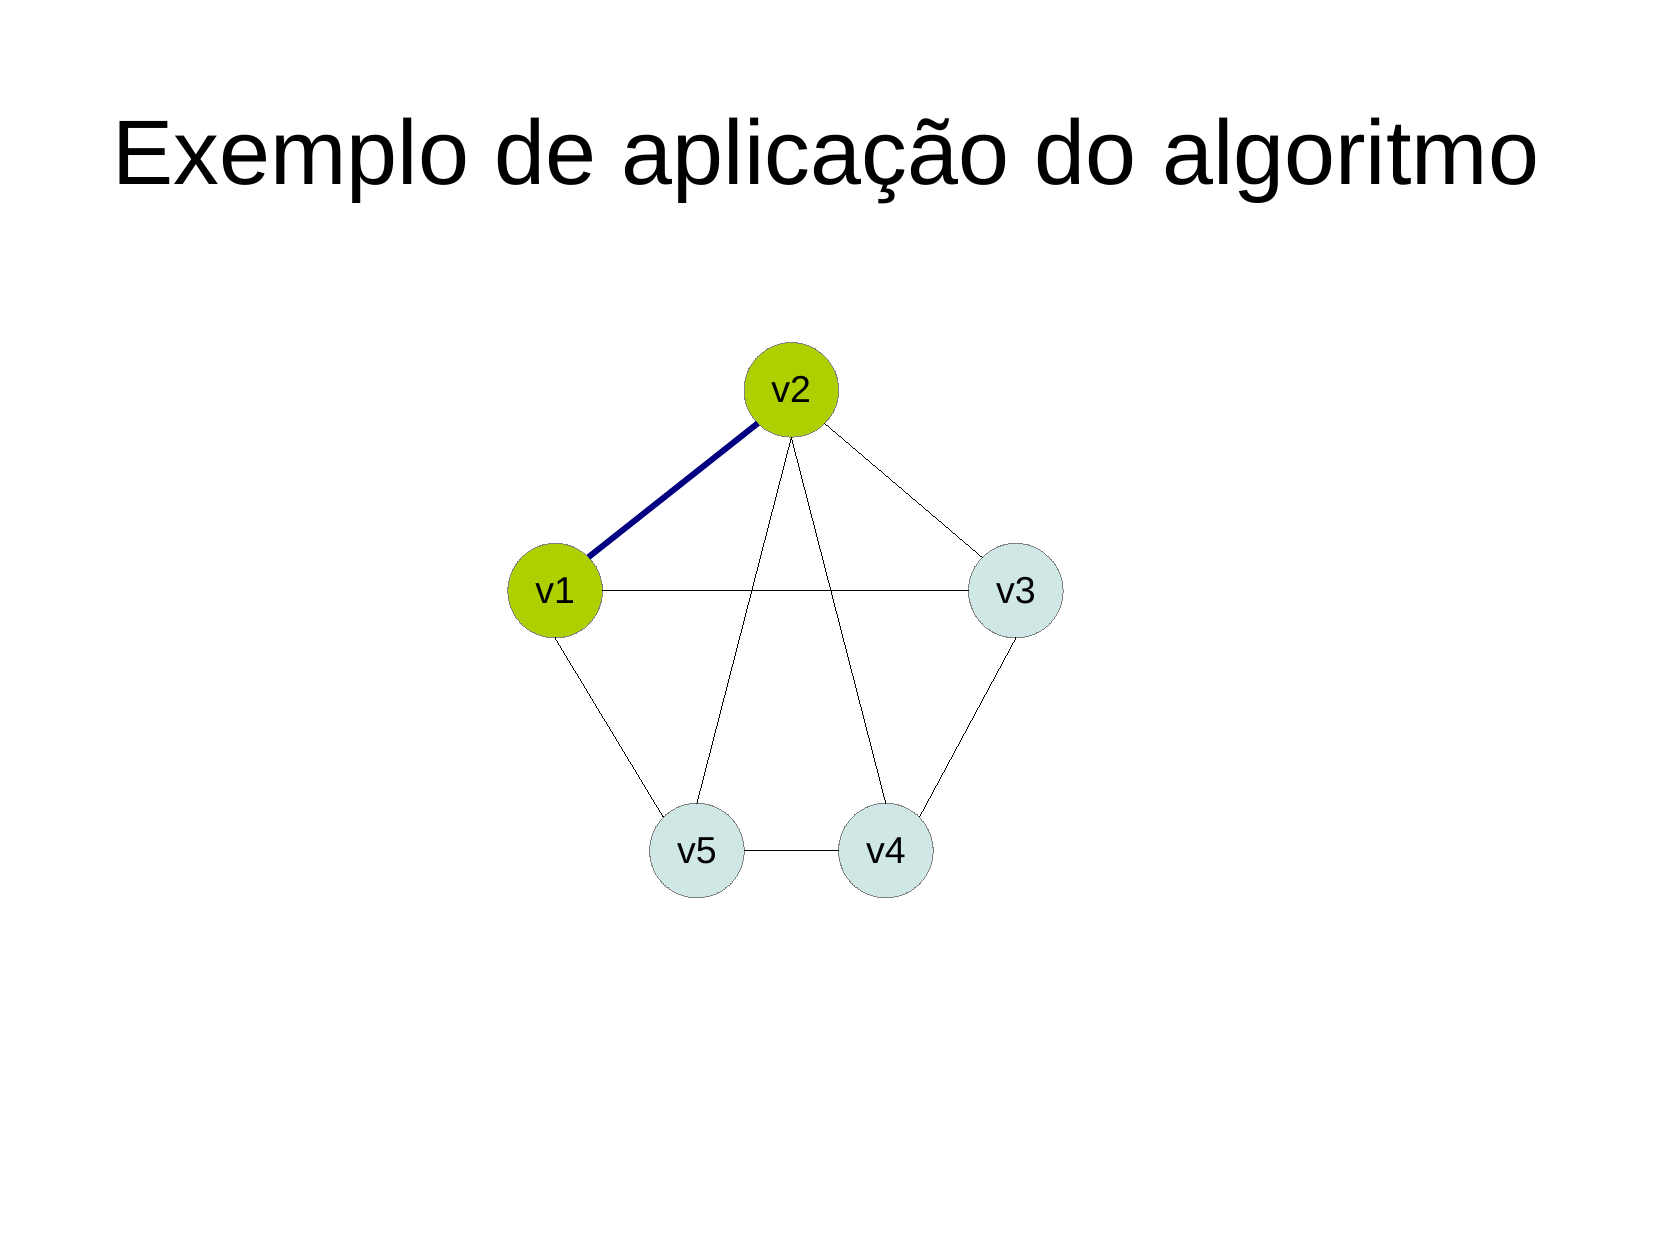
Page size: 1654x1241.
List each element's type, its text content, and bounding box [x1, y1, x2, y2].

text_box v2 [744, 342, 839, 438]
title Exemplo de aplicação do algoritmo [82, 49, 1571, 257]
text_box v1 [507, 543, 603, 638]
text_box v5 [649, 803, 745, 898]
text_box v4 [838, 803, 934, 898]
text_box v3 [968, 543, 1064, 638]
